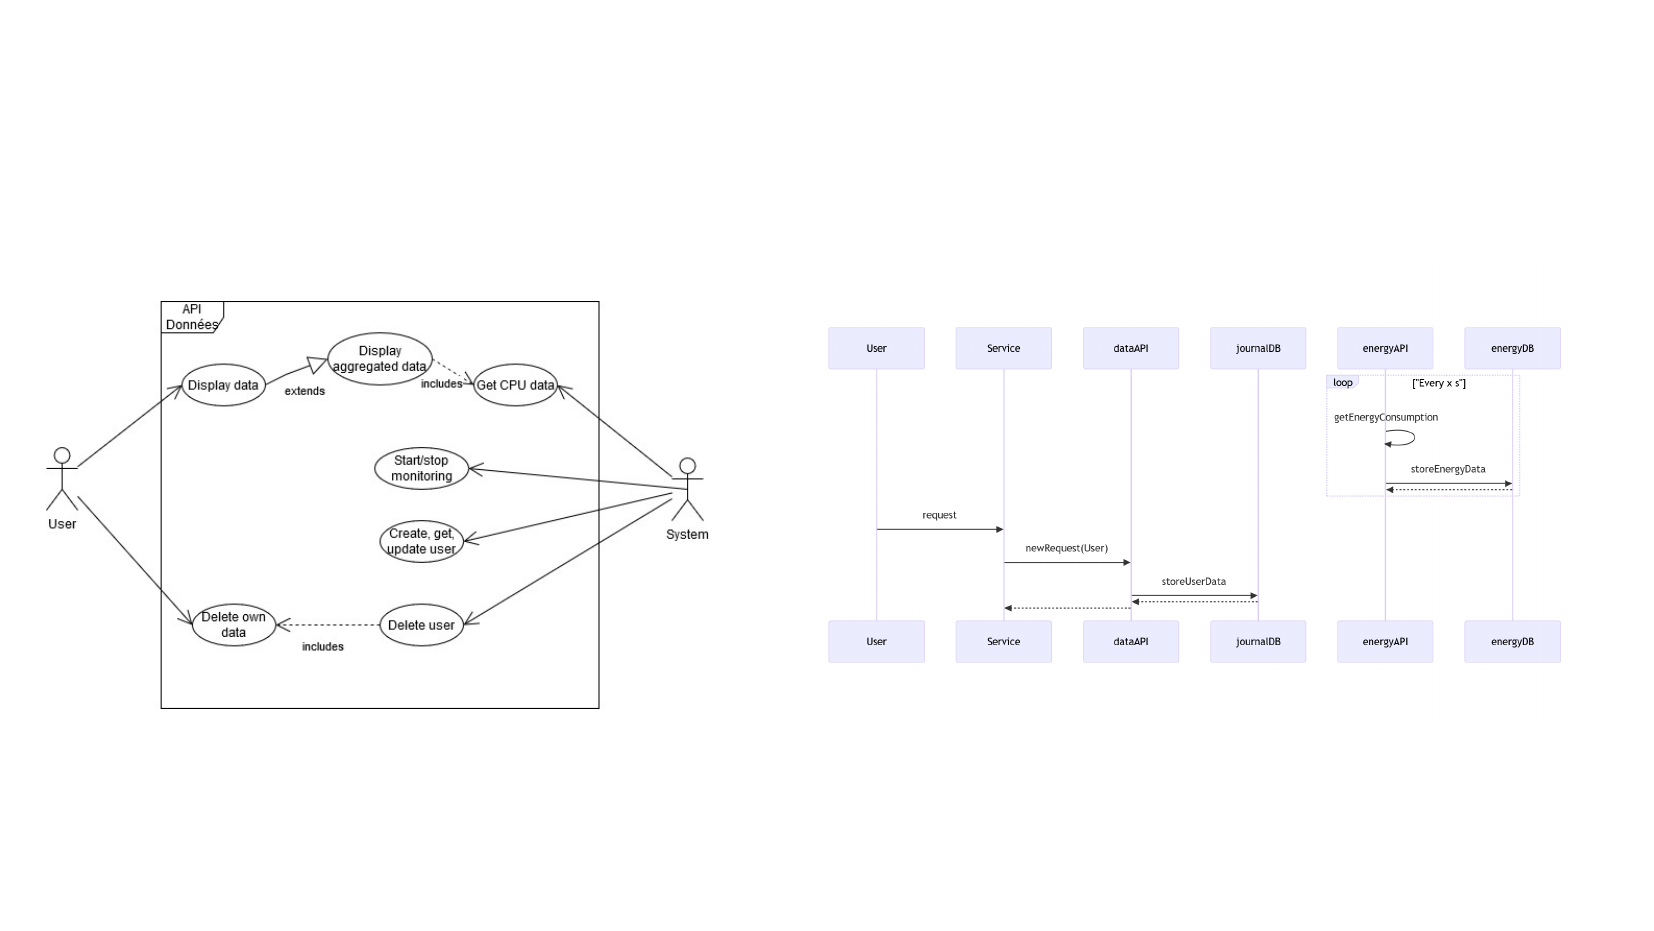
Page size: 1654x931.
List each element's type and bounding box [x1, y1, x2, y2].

picture [46, 301, 709, 709]
picture [797, 265, 1592, 725]
